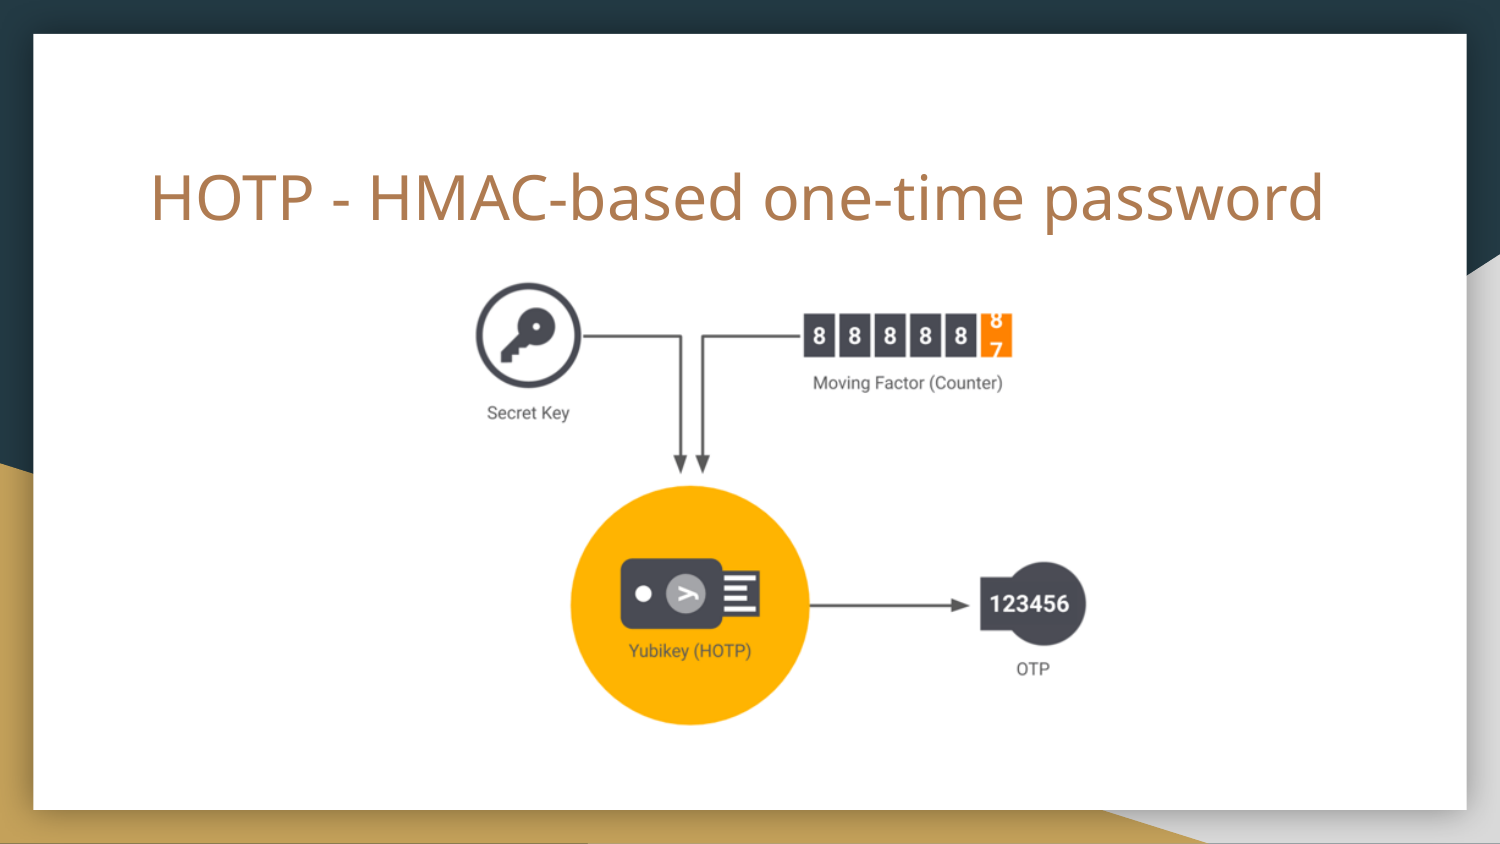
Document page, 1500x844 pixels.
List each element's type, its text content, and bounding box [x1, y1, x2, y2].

picture [418, 256, 1145, 749]
title HOTP - HMAC-based one-time password [134, 138, 1366, 296]
